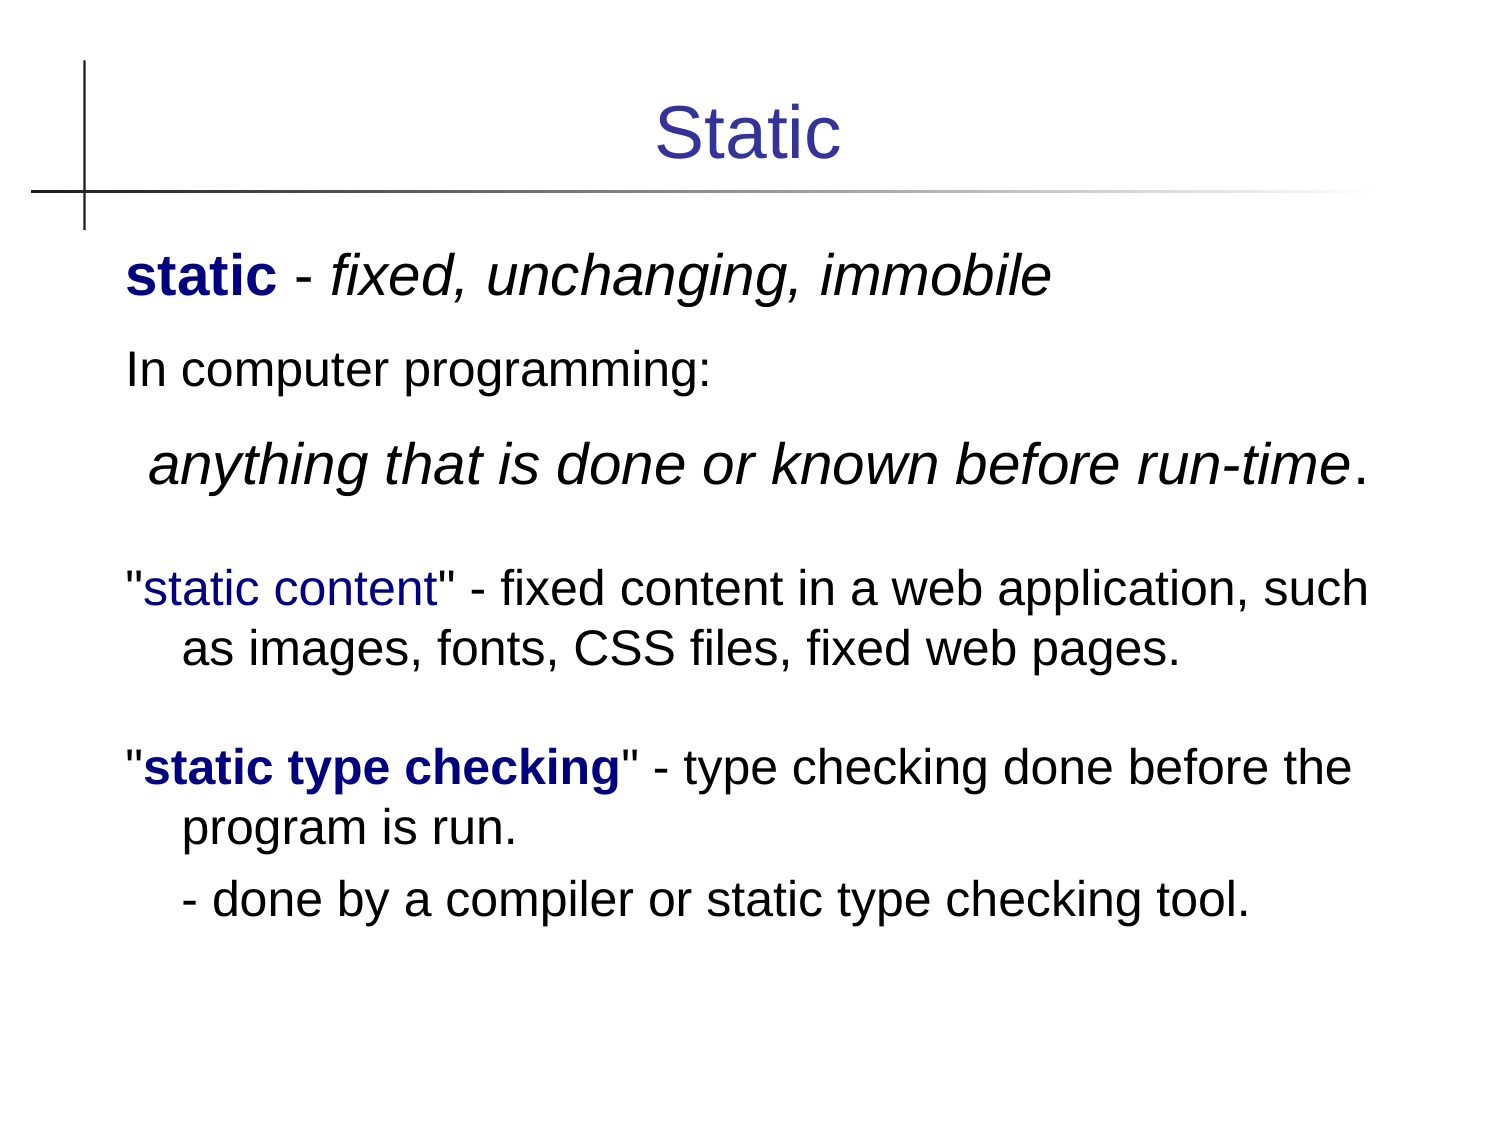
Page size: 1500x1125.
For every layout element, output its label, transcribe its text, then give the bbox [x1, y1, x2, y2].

list static - fixed, unchanging, immobile In computer programming: anything that is done or known before run-time. "static content" - fixed content in a web application, such as images, fonts, CSS files, fixed web pages. "static type checking" - type checking done before the program is run. - done by a compiler or static type checking tool. [110, 229, 1408, 1021]
title Static [100, 42, 1397, 182]
